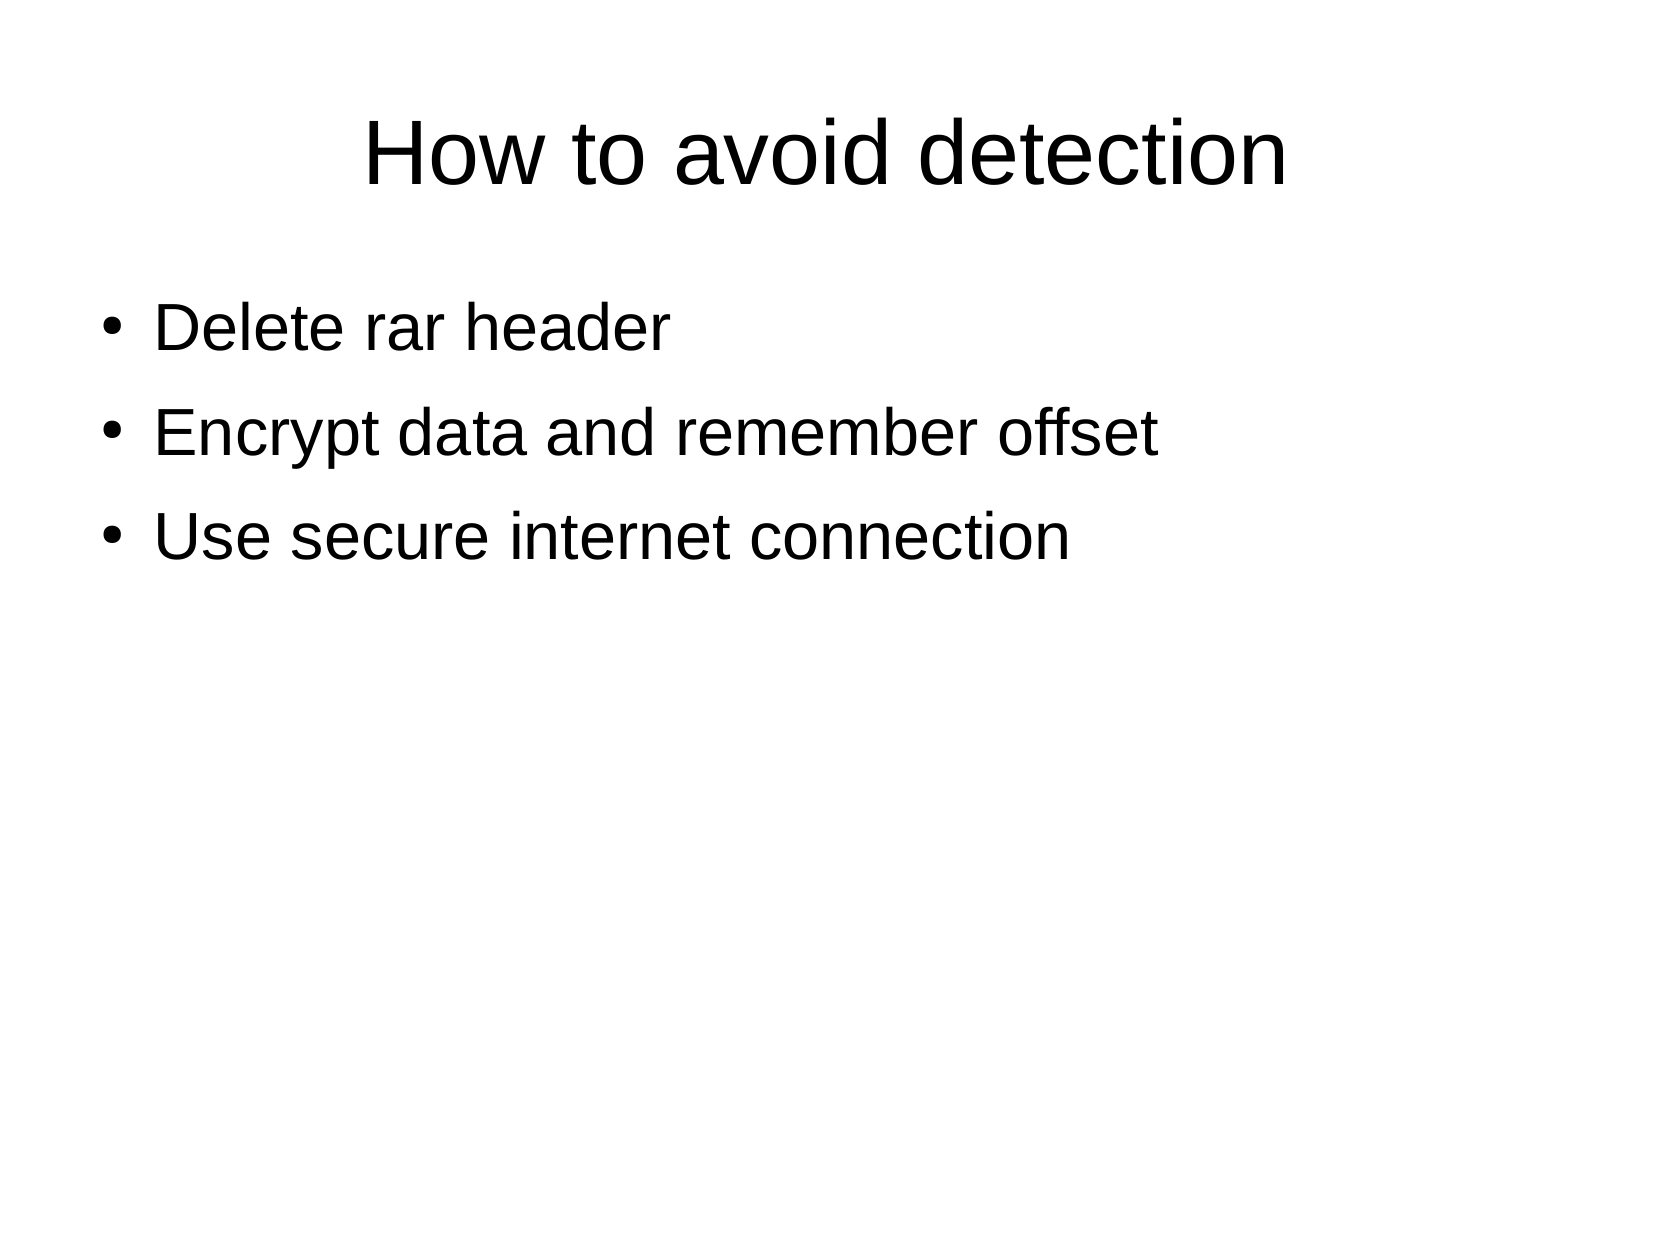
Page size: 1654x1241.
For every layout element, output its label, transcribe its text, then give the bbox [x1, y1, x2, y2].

title How to avoid detection [82, 49, 1571, 257]
list Delete rar header Encrypt data and remember offset Use secure internet connection [82, 290, 1571, 1109]
